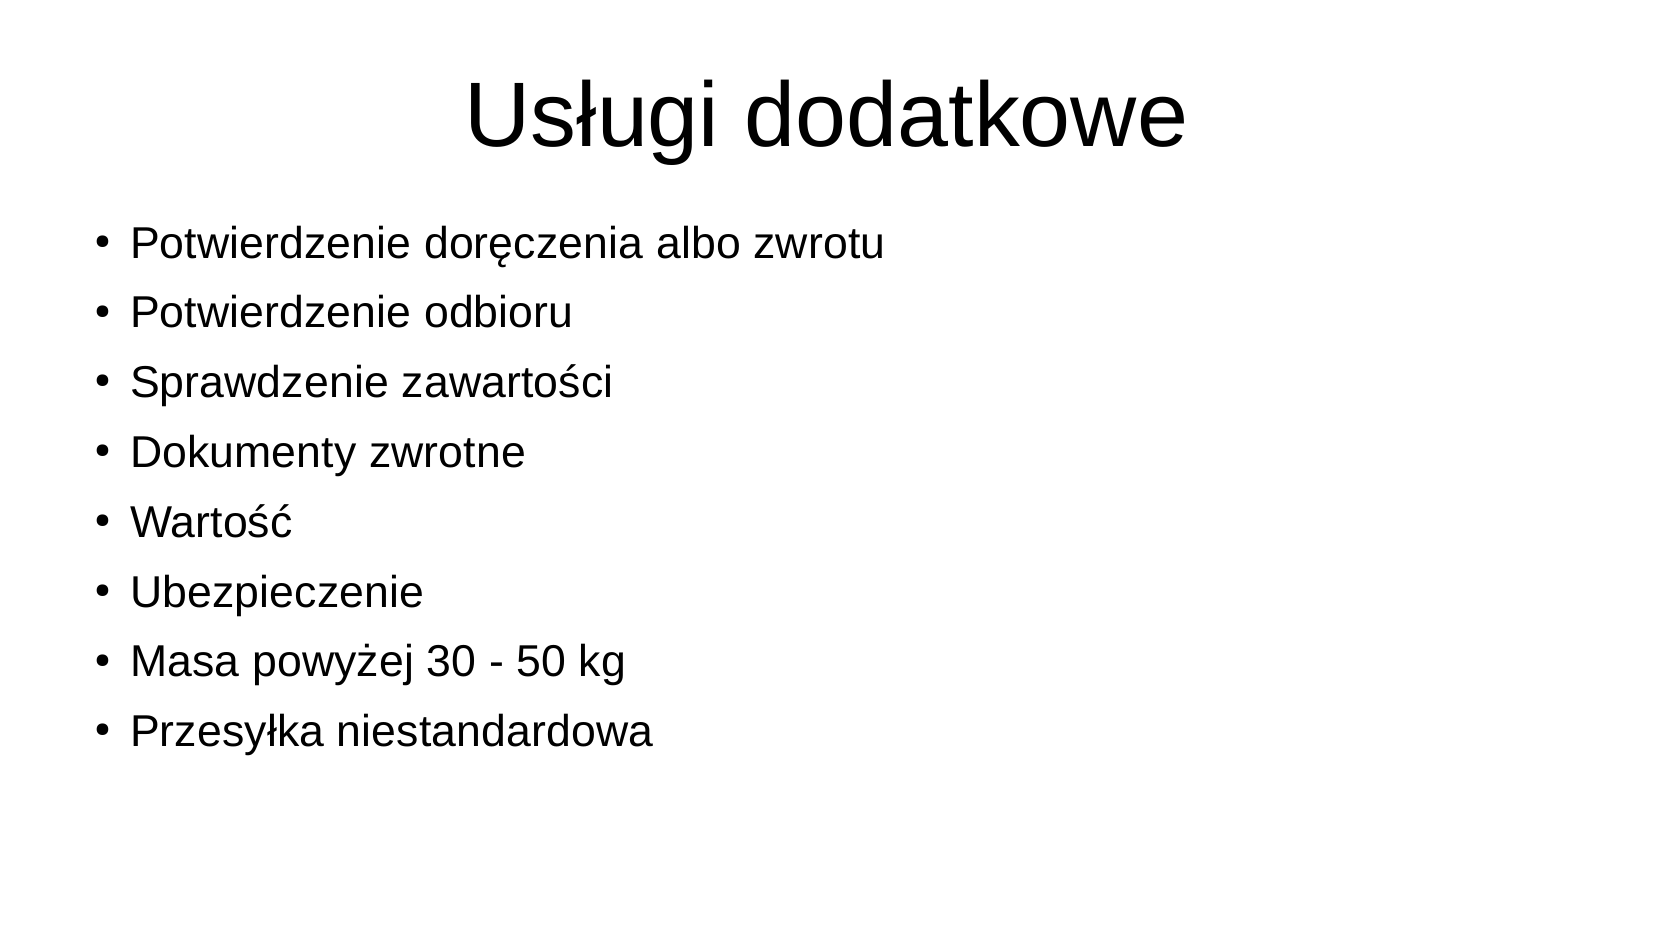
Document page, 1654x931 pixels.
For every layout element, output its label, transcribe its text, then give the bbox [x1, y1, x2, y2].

list Potwierdzenie doręczenia albo zwrotu Potwierdzenie odbioru Sprawdzenie zawartości Dokumenty zwrotne Wartość Ubezpieczenie Masa powyżej 30 - 50 kg Przesyłka niestandardowa [82, 217, 1571, 758]
title Usługi dodatkowe [82, 37, 1571, 193]
